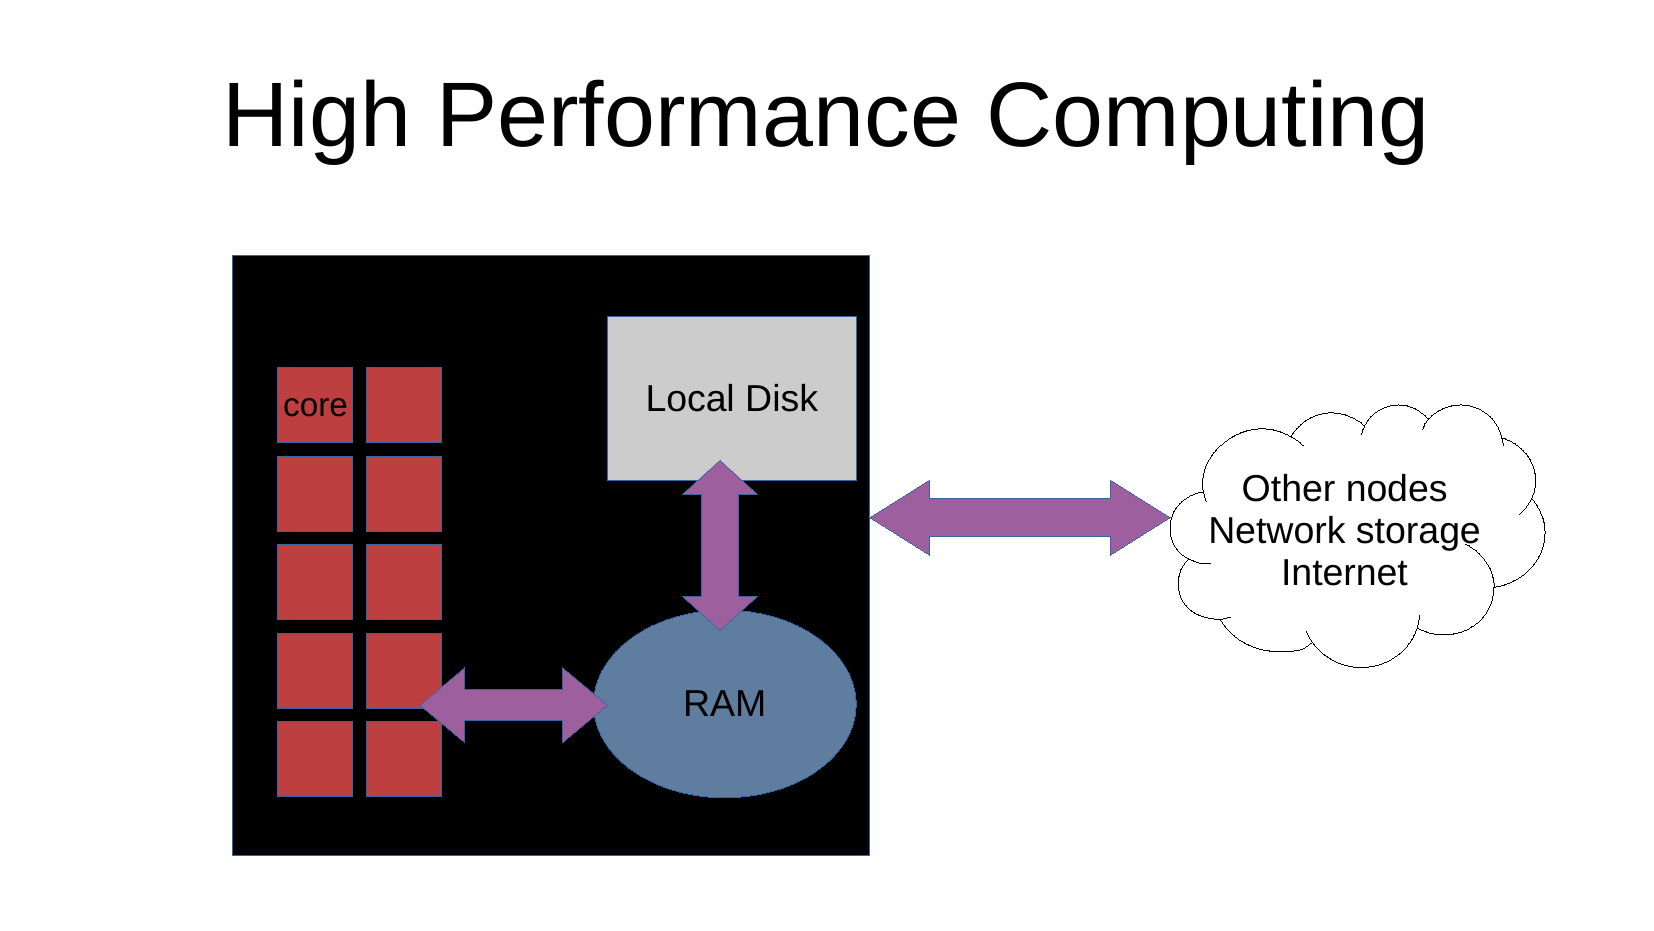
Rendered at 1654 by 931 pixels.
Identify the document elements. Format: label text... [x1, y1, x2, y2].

text_box Local Disk [607, 316, 857, 481]
text_box core [277, 367, 353, 443]
title High Performance Computing [82, 37, 1571, 193]
text_box [232, 255, 1171, 856]
text_box Other nodes Network storage Internet [1170, 404, 1546, 668]
text_box RAM [594, 611, 857, 798]
